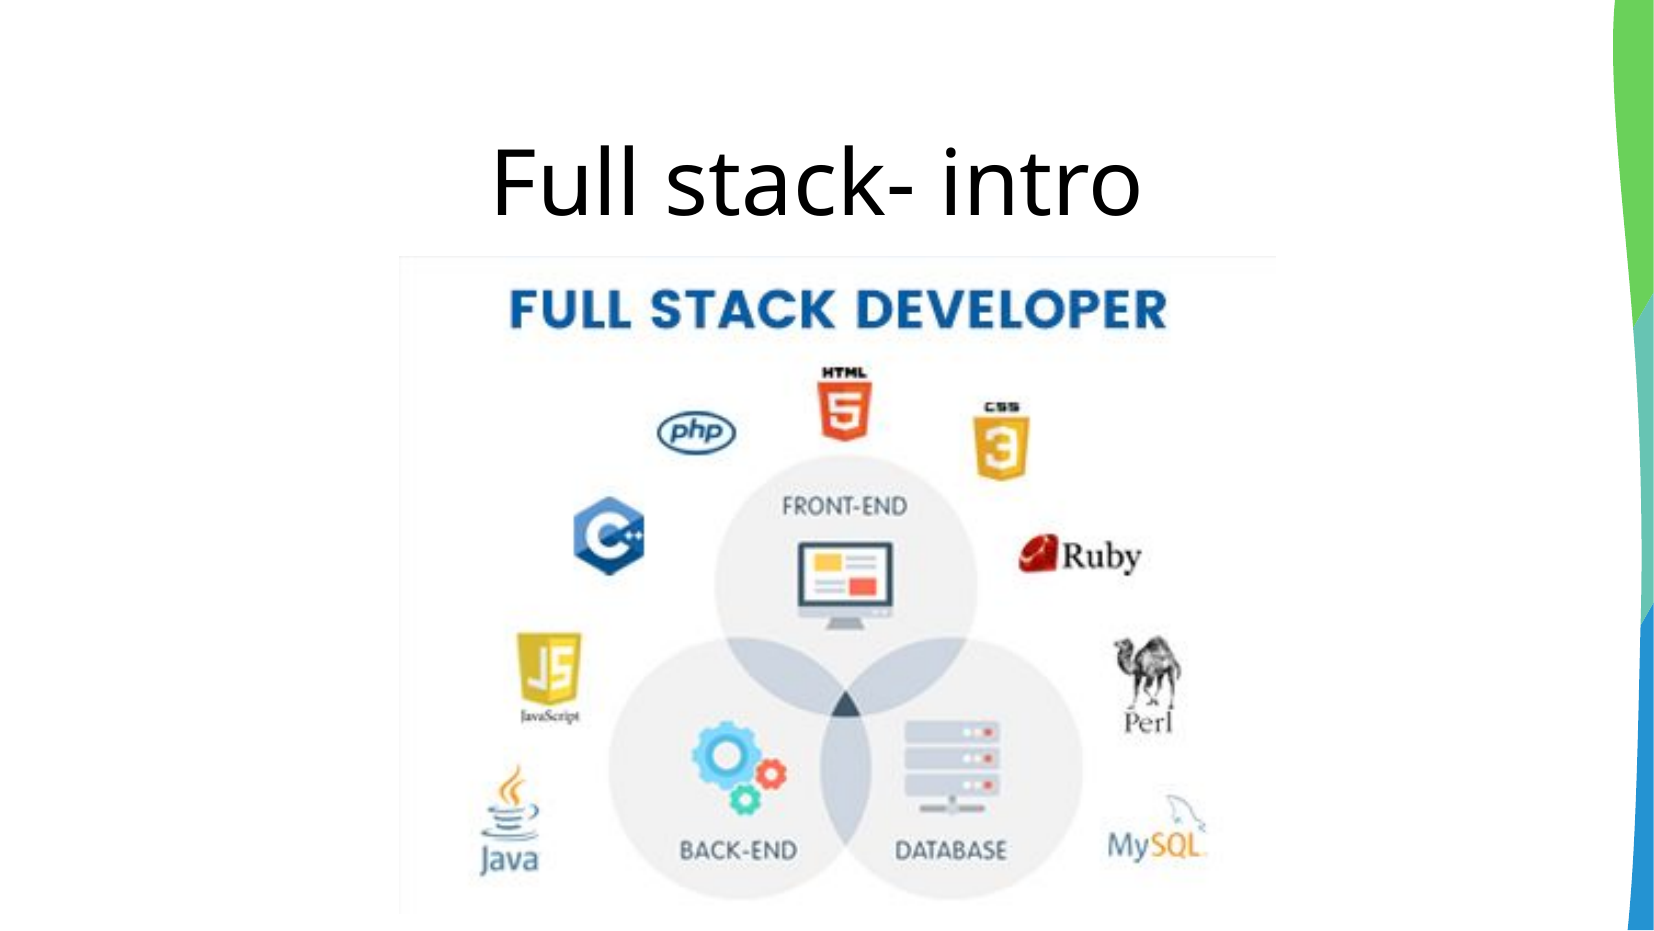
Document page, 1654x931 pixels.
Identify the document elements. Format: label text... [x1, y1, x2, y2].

picture [399, 256, 1276, 914]
title Full stack- intro [105, 102, 1530, 258]
